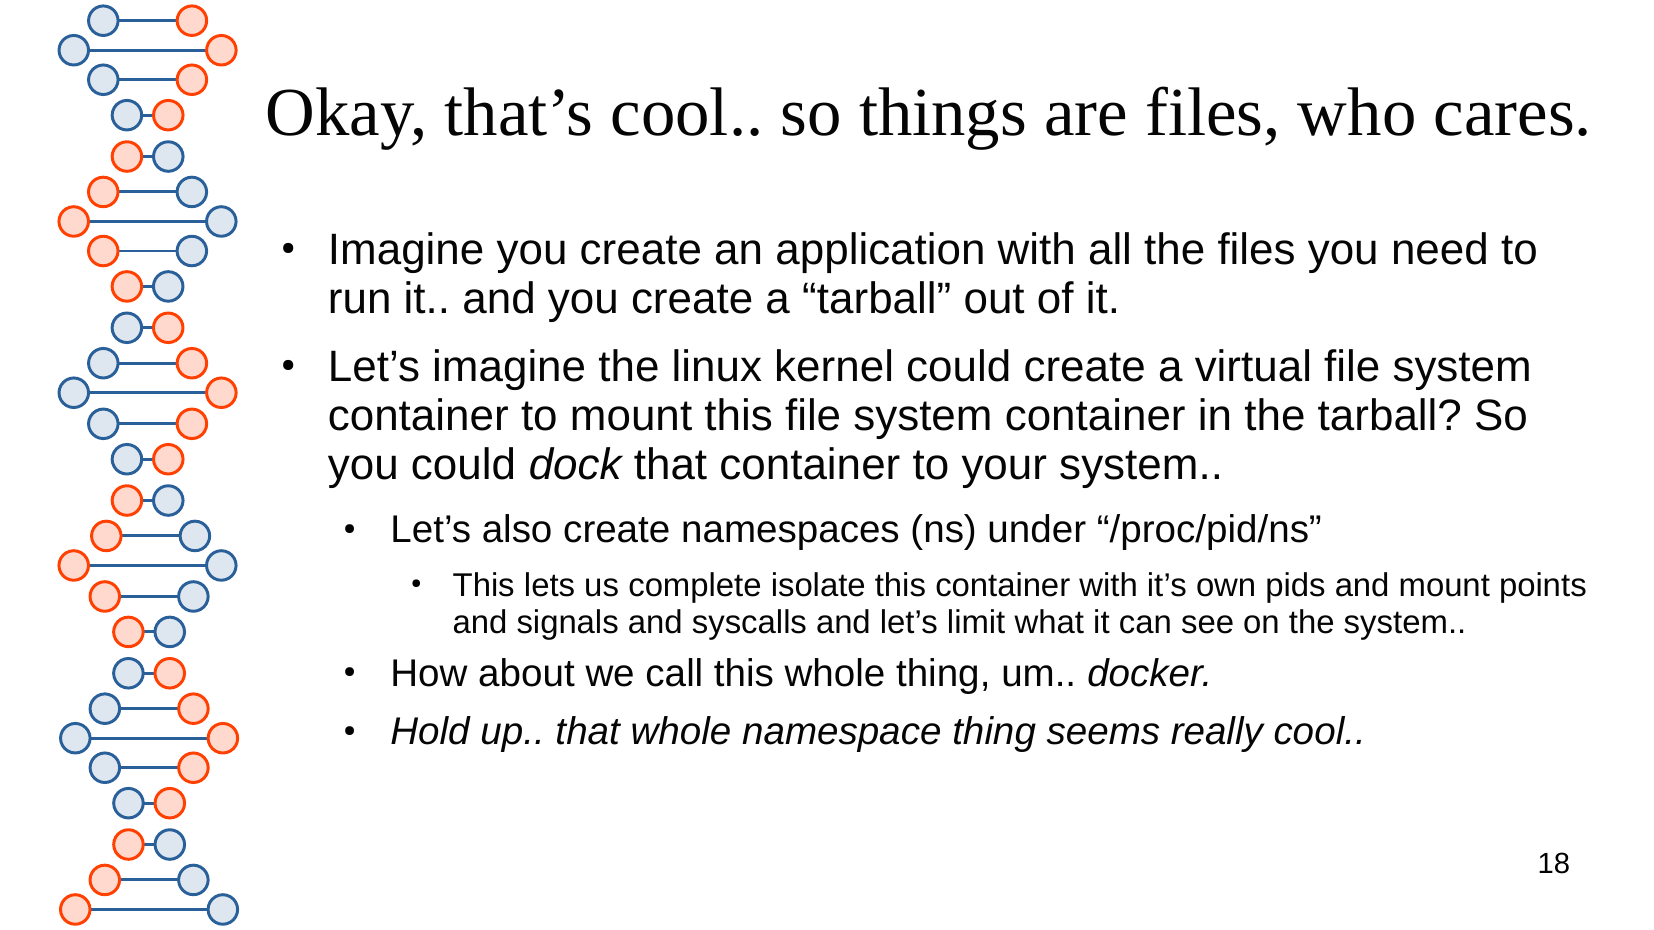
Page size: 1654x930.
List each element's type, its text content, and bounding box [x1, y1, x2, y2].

title Okay, that’s cool.. so things are files, who cares. [265, 35, 1594, 189]
list Imagine you create an application with all the files you need to run it.. and you create a “tarball” out of it. Let’s imagine the linux kernel could create a virtual file system container to mount this file system container in the tarball? So you could dock that container to your system.. Let’s also create namespaces (ns) under “/proc/pid/ns” This lets us complete isolate this container with it’s own pids and mount points and signals and syscalls and let’s limit what it can see on the system.. How about we call this whole thing, um.. docker. Hold up.. that whole namespace thing seems really cool.. [265, 224, 1594, 764]
